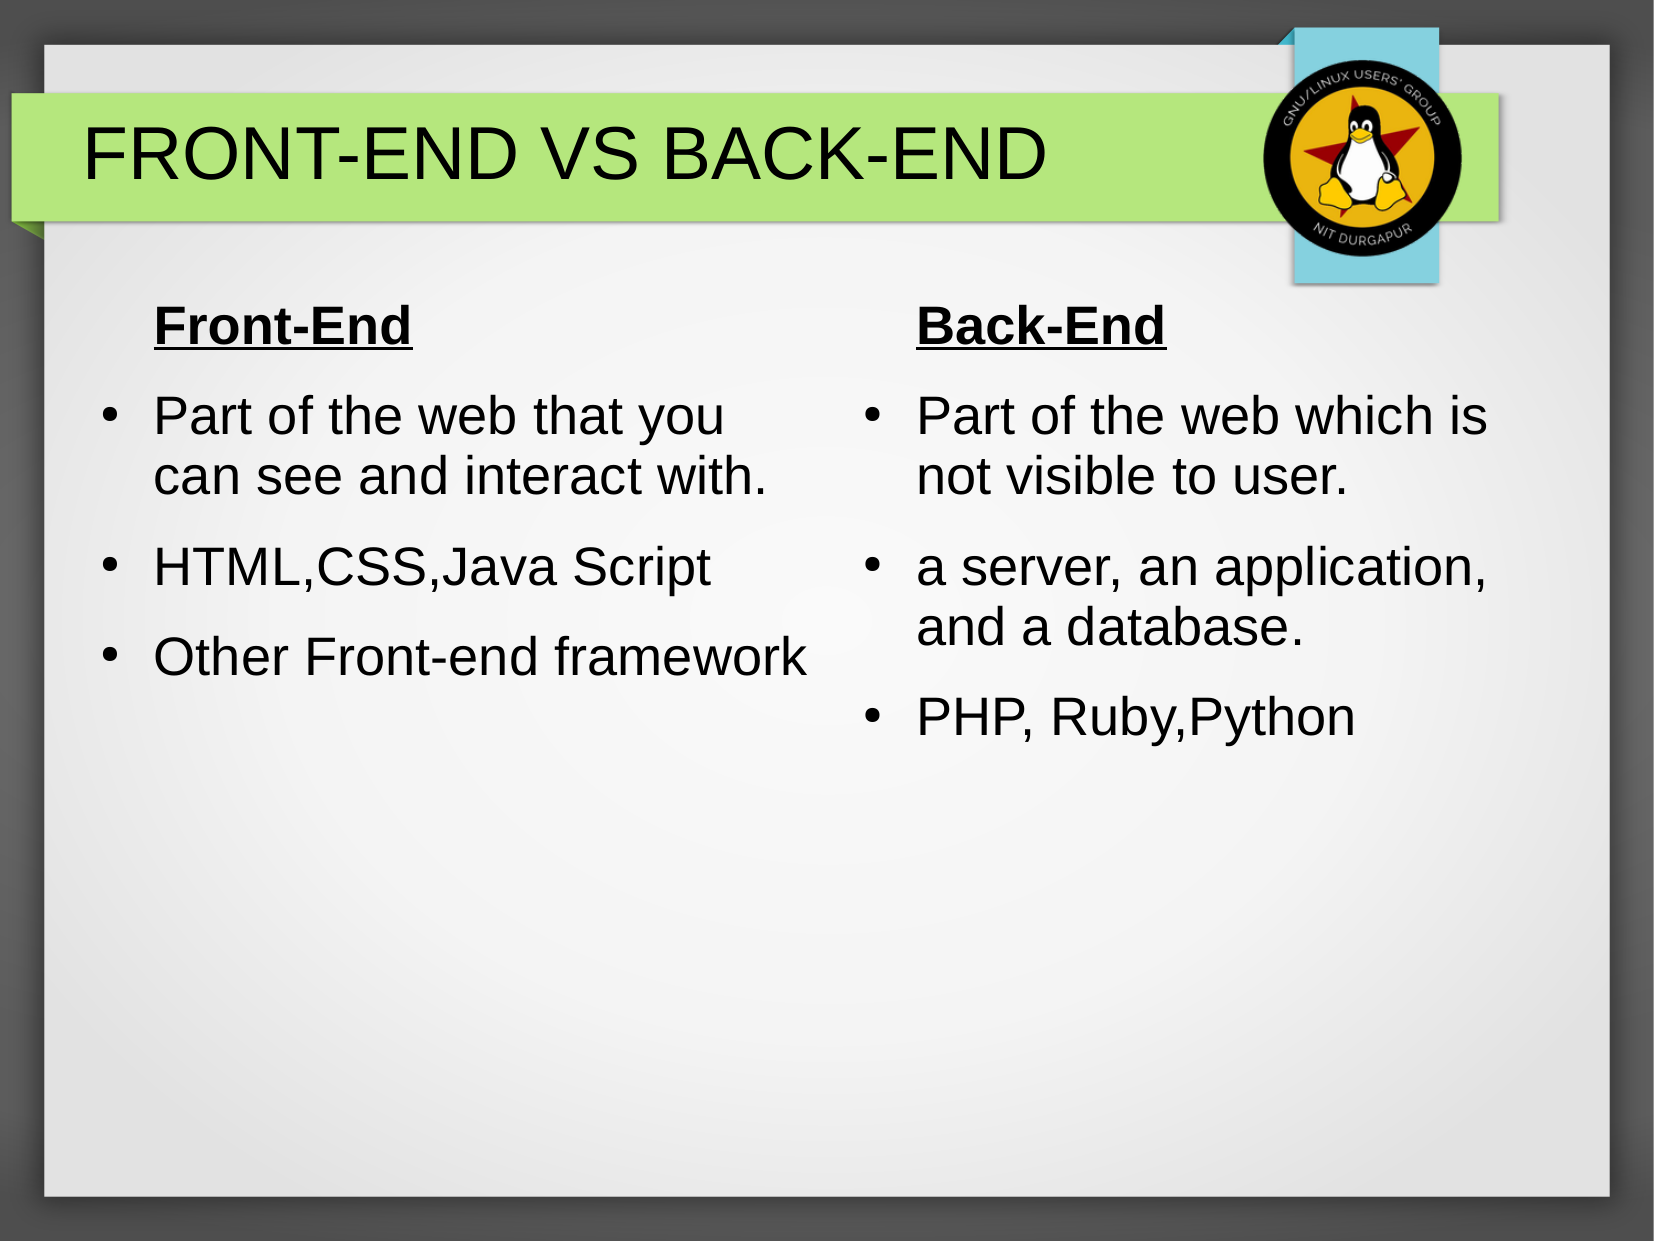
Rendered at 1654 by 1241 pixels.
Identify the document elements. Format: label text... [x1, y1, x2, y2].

list Front-End Part of the web that you can see and interact with. HTML,CSS,Java Script Other Front-end framework [82, 295, 809, 1015]
title FRONT-END VS BACK-END [82, 94, 1263, 213]
picture [0, 0, 1654, 1241]
list Back-End Part of the web which is not visible to user. a server, an application, and a database. PHP, Ruby,Python [845, 295, 1572, 1015]
